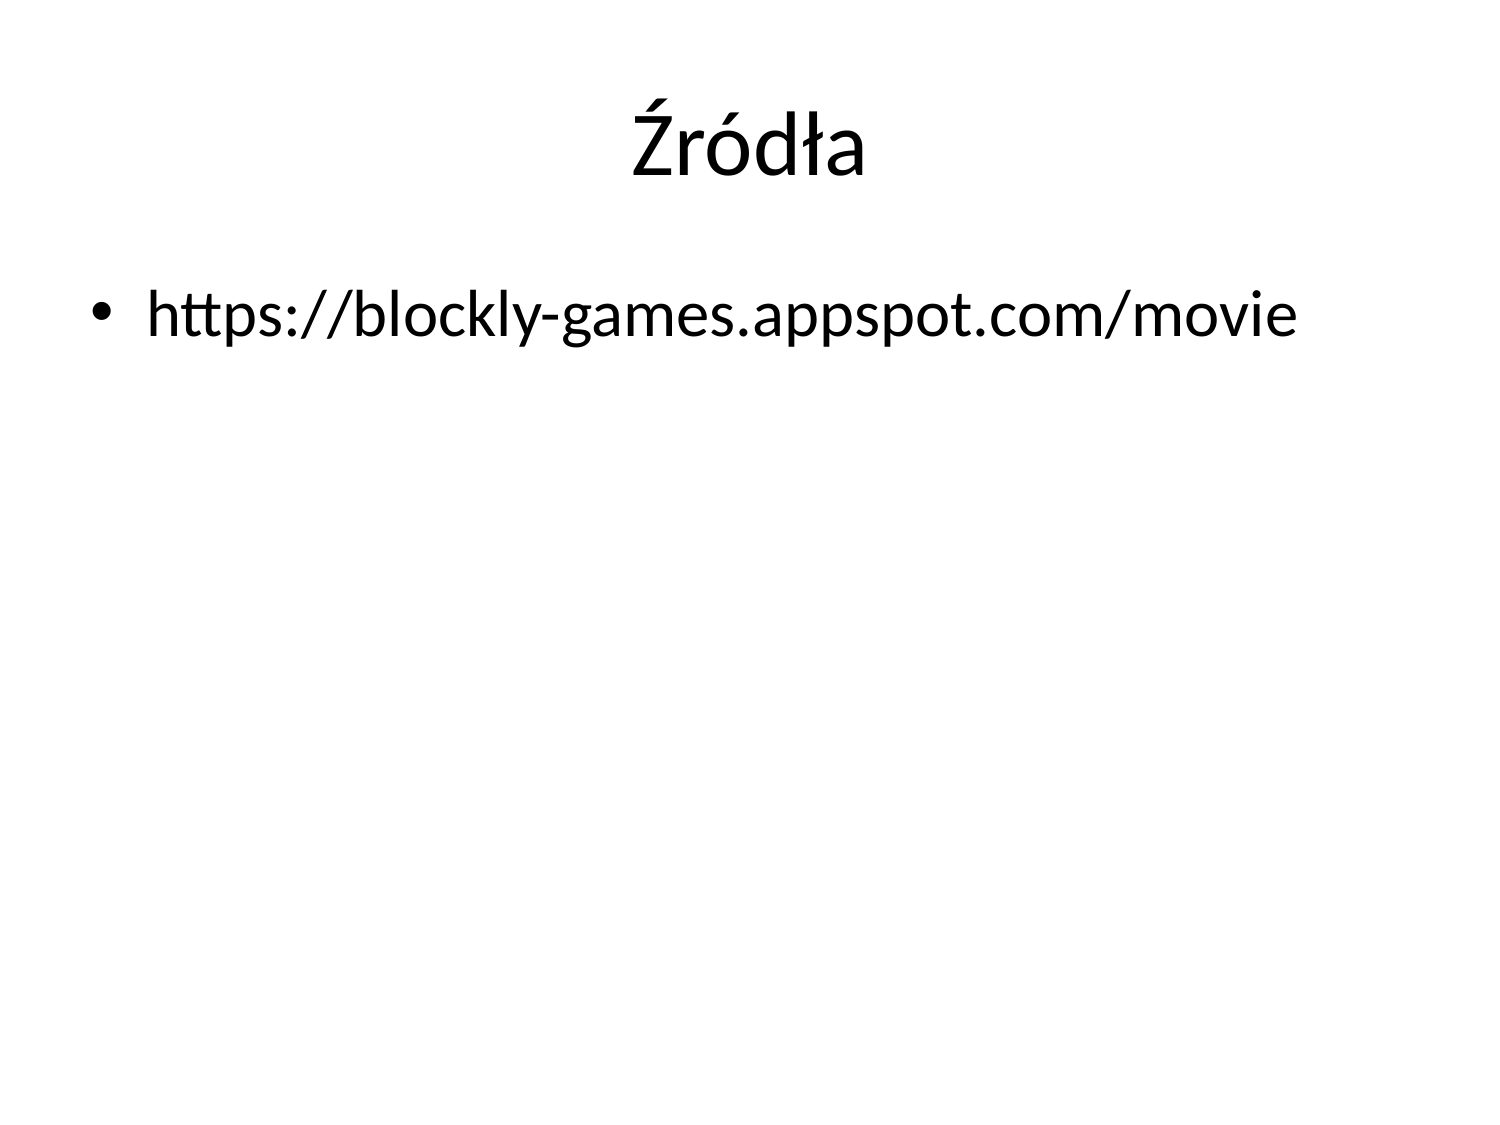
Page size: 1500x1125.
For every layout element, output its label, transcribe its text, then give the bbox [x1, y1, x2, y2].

list https://blockly-games.appspot.com/movie [75, 262, 1426, 1005]
title Źródła [75, 45, 1426, 233]
